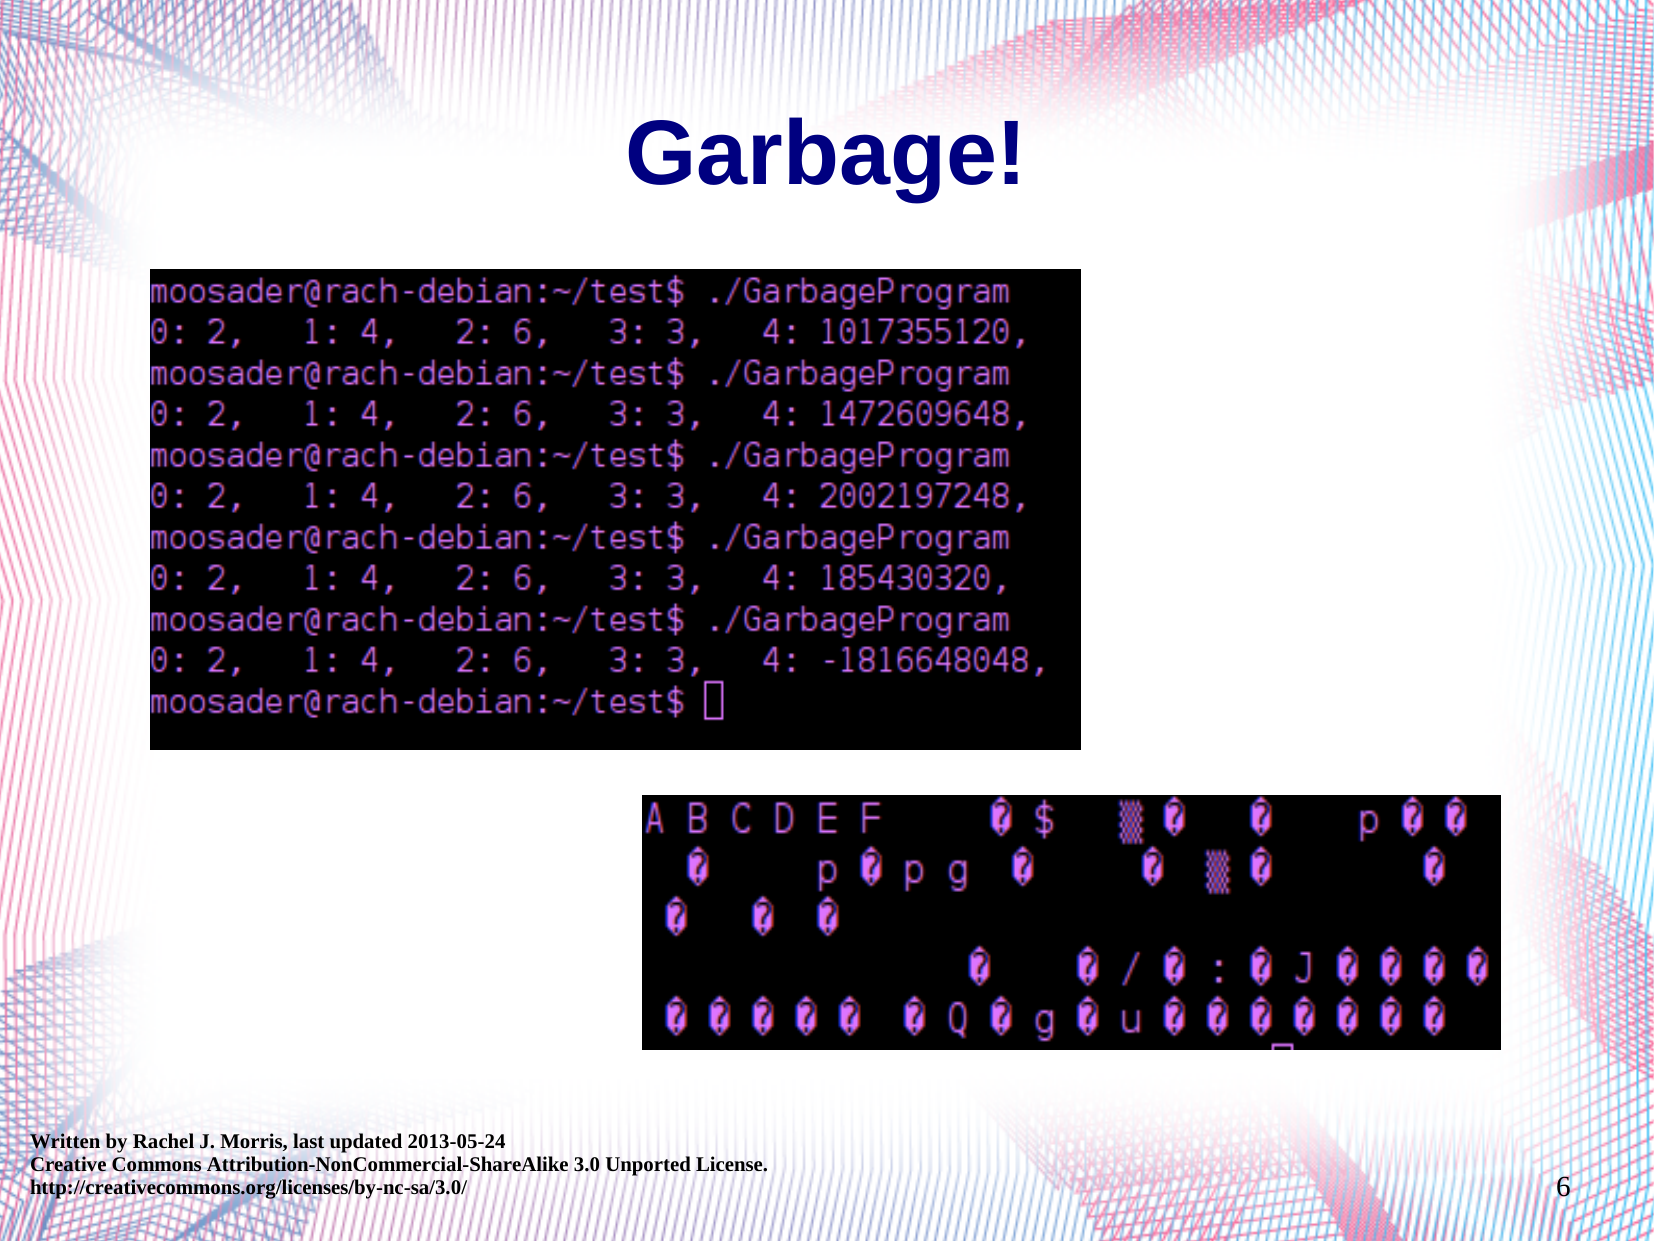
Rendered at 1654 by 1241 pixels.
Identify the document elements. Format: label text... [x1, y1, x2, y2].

picture [0, 0, 1654, 1241]
title Garbage! [82, 49, 1571, 257]
